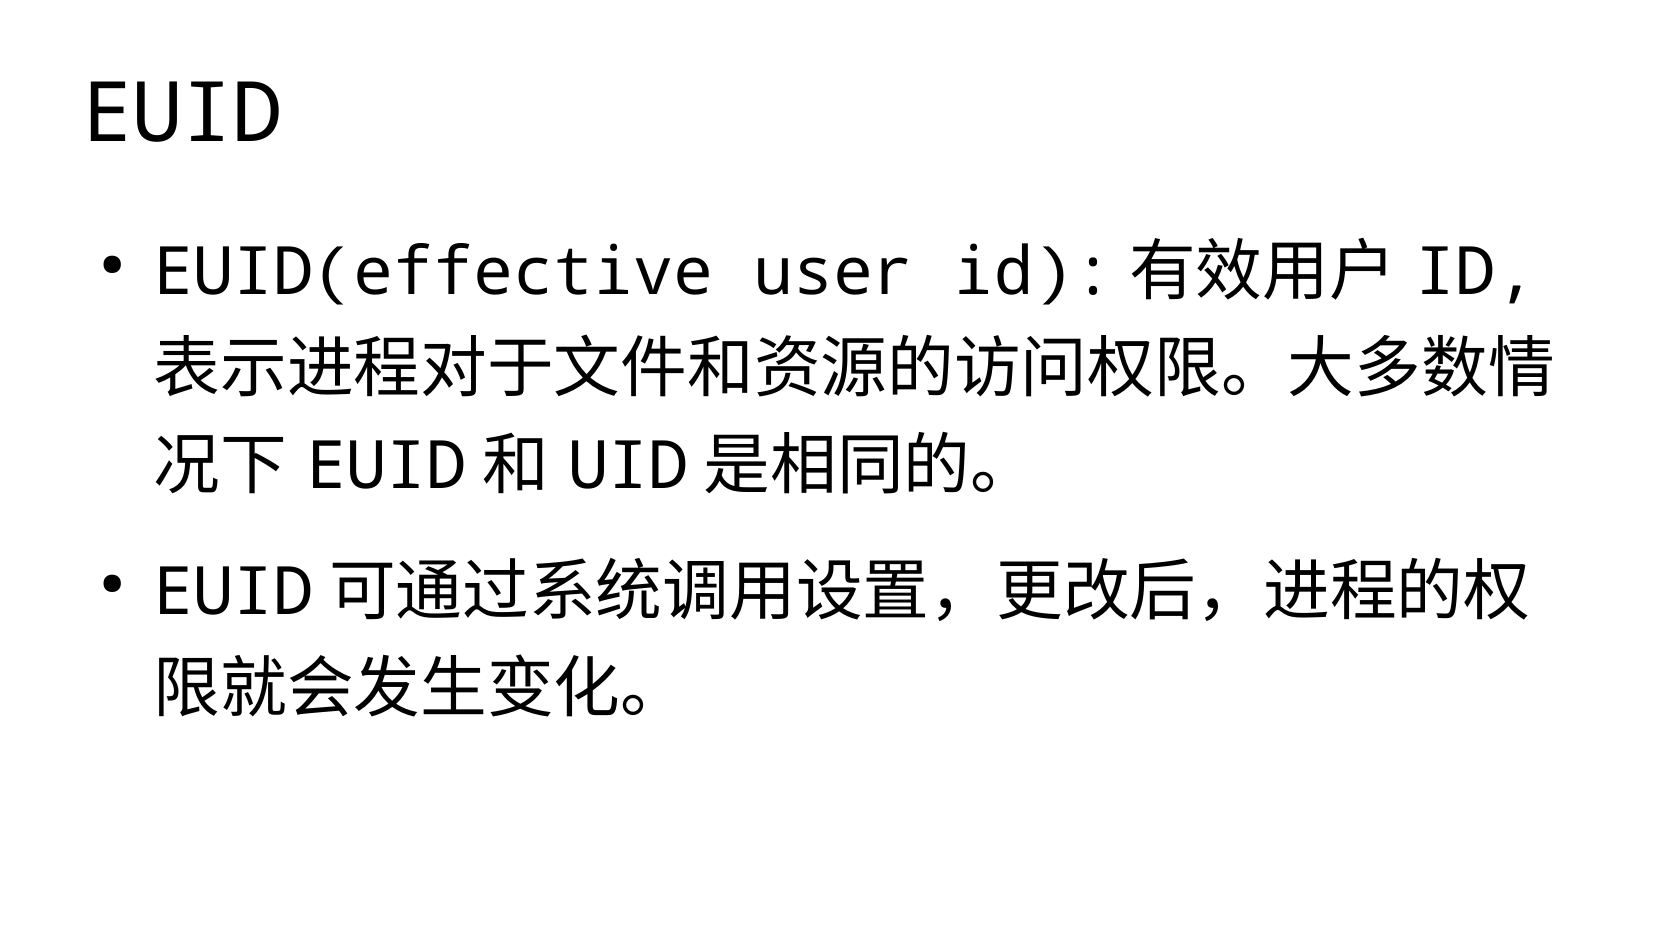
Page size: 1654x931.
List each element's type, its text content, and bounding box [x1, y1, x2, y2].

list EUID(effective user id):有效用户ID,表示进程对于文件和资源的访问权限。大多数情况下EUID和UID是相同的。 EUID可通过系统调用设置，更改后，进程的权限就会发生变化。 [82, 217, 1571, 756]
title EUID [82, 37, 1571, 189]
